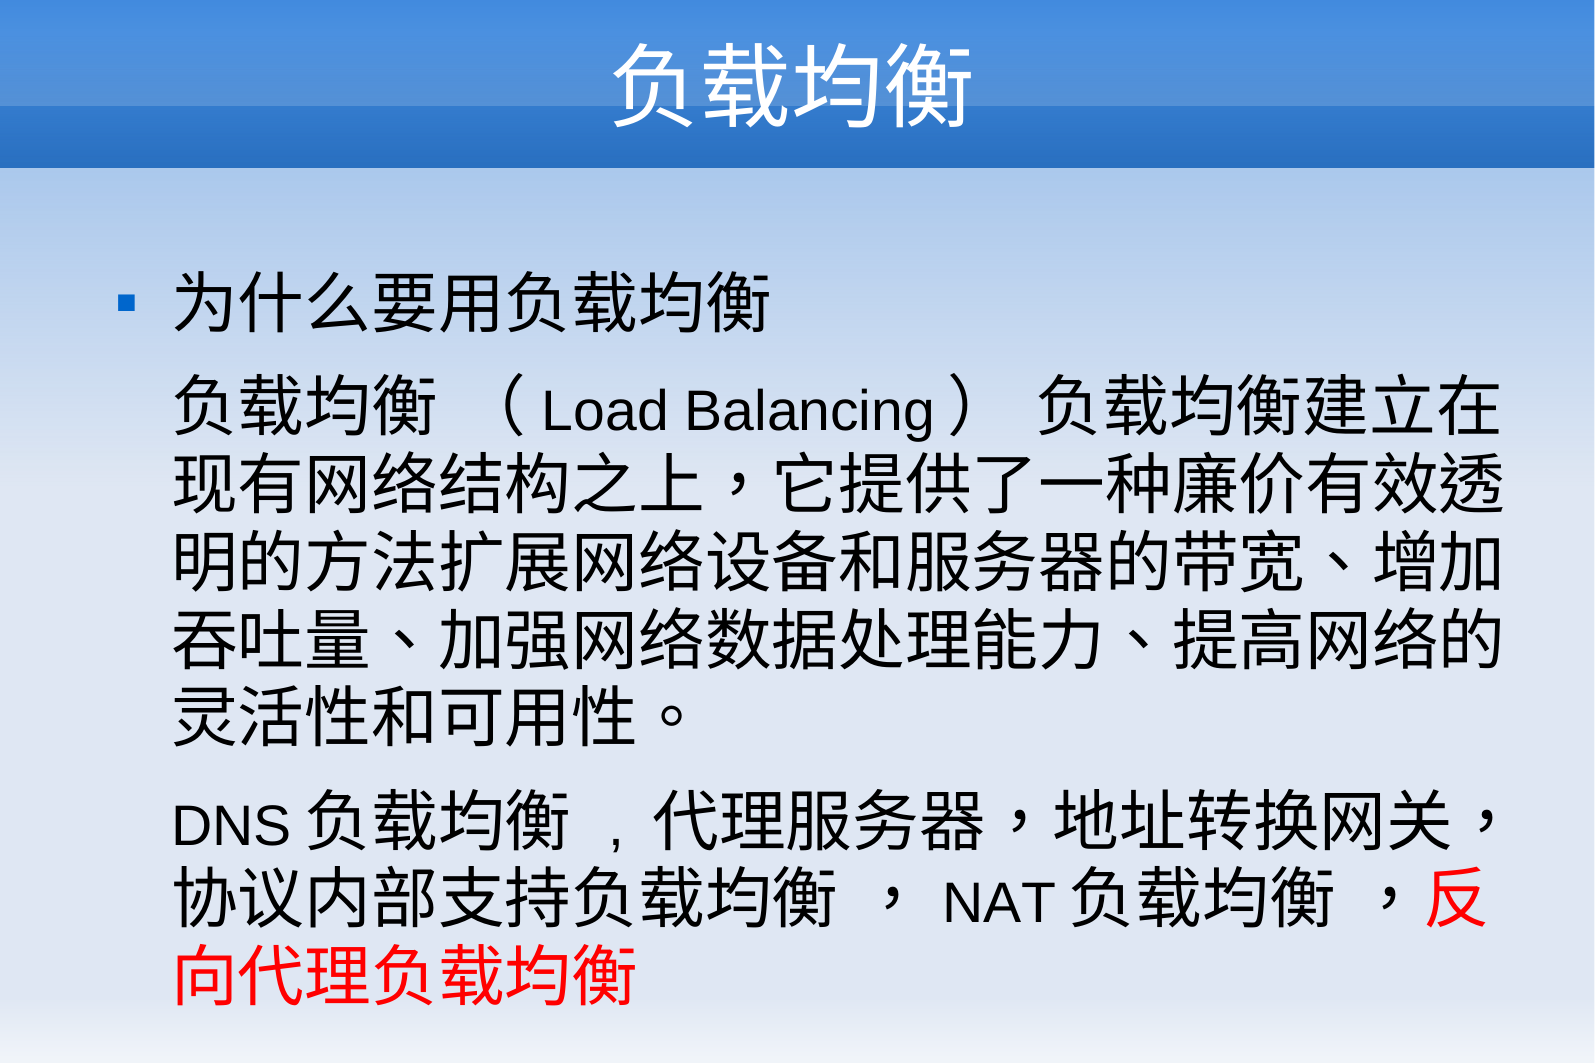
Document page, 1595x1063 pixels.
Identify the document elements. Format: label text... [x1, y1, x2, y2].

picture [0, 0, 1595, 1063]
list 为什么要用负载均衡 负载均衡 （Load Balancing） 负载均衡建立在现有网络结构之上，它提供了一种廉价有效透明的方法扩展网络设备和服务器的带宽、增加吞吐量、加强网络数据处理能力、提高网络的灵活性和可用性。 DNS负载均衡 , 代理服务器，地址转换网关，协议内部支持负载均衡 ，NAT负载均衡 ，反向代理负载均衡 [100, 265, 1536, 1017]
title 负载均衡 [74, 0, 1510, 178]
